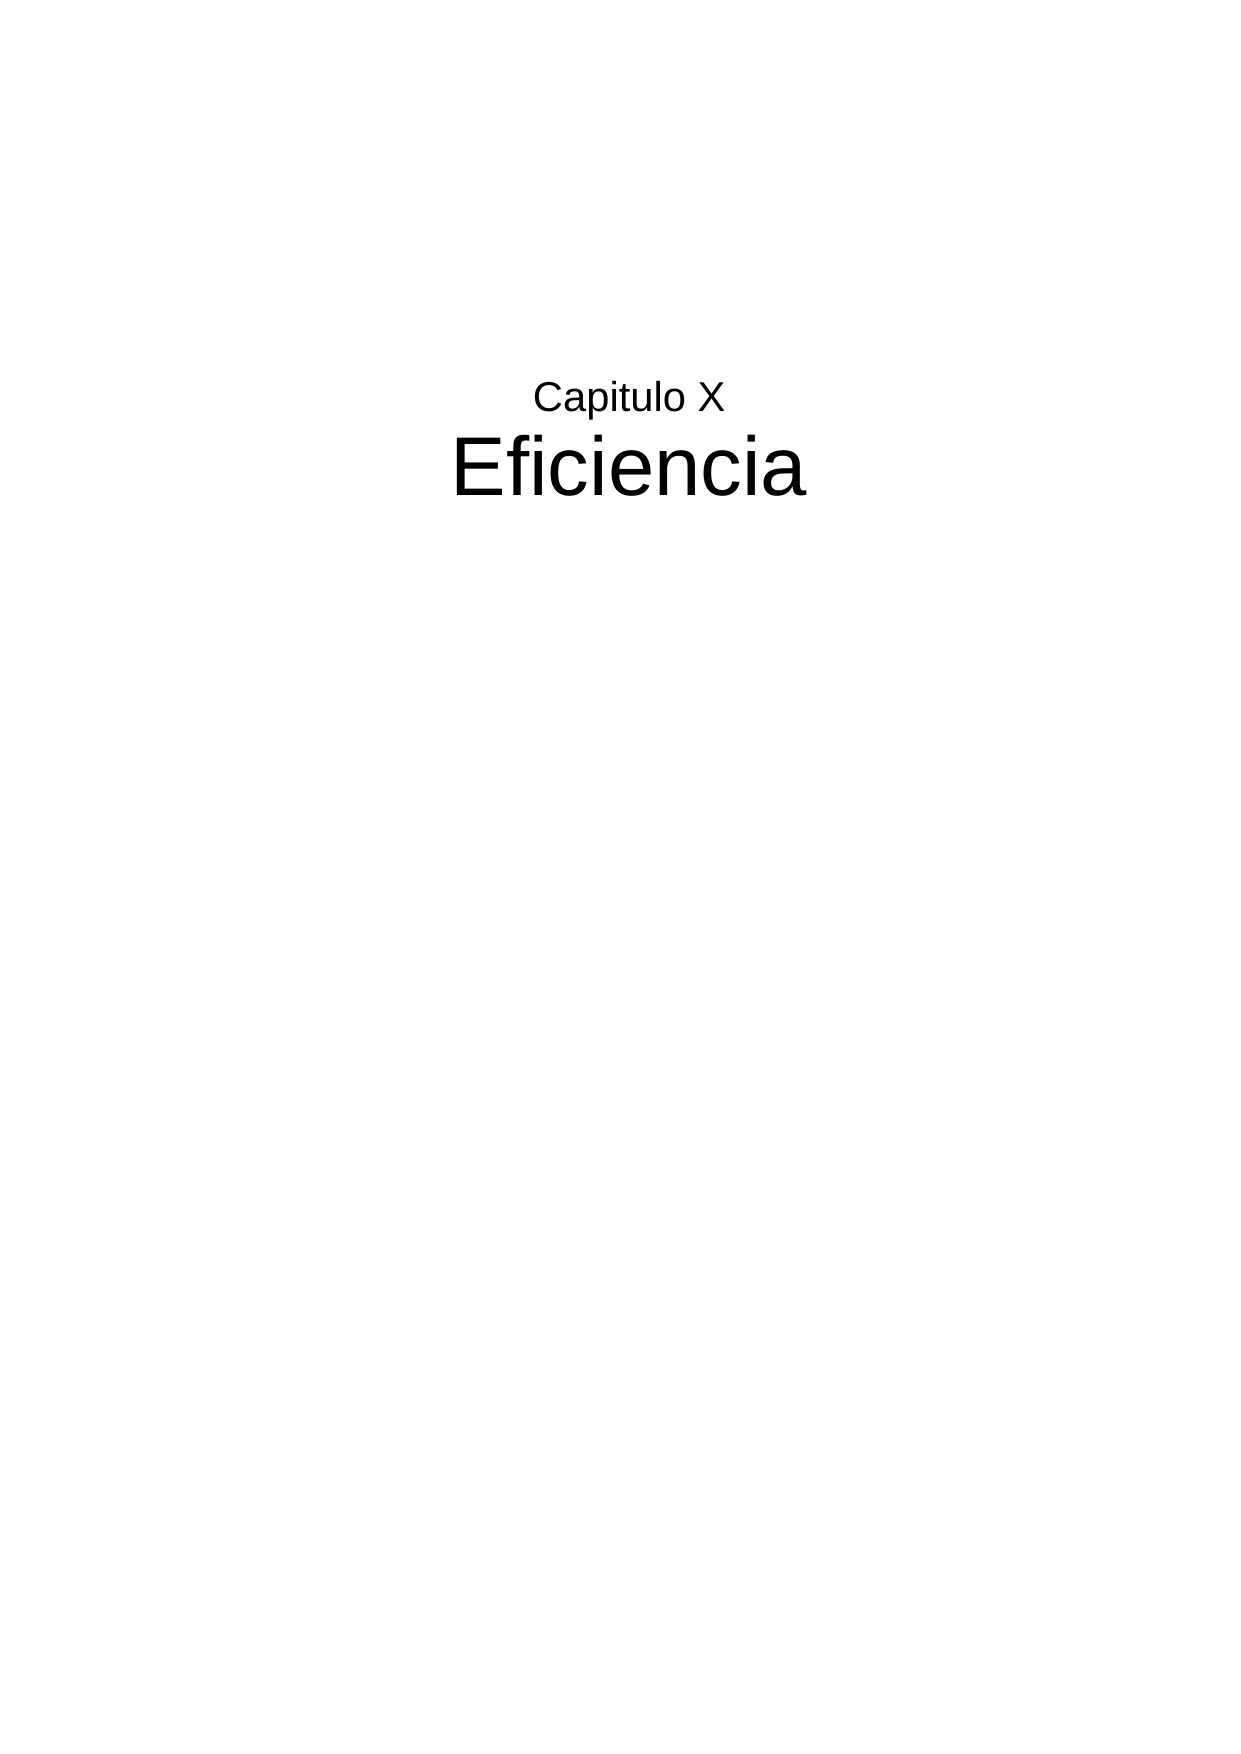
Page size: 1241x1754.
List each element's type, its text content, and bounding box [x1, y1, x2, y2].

title Capitulo X Eficiencia [124, 283, 1134, 604]
